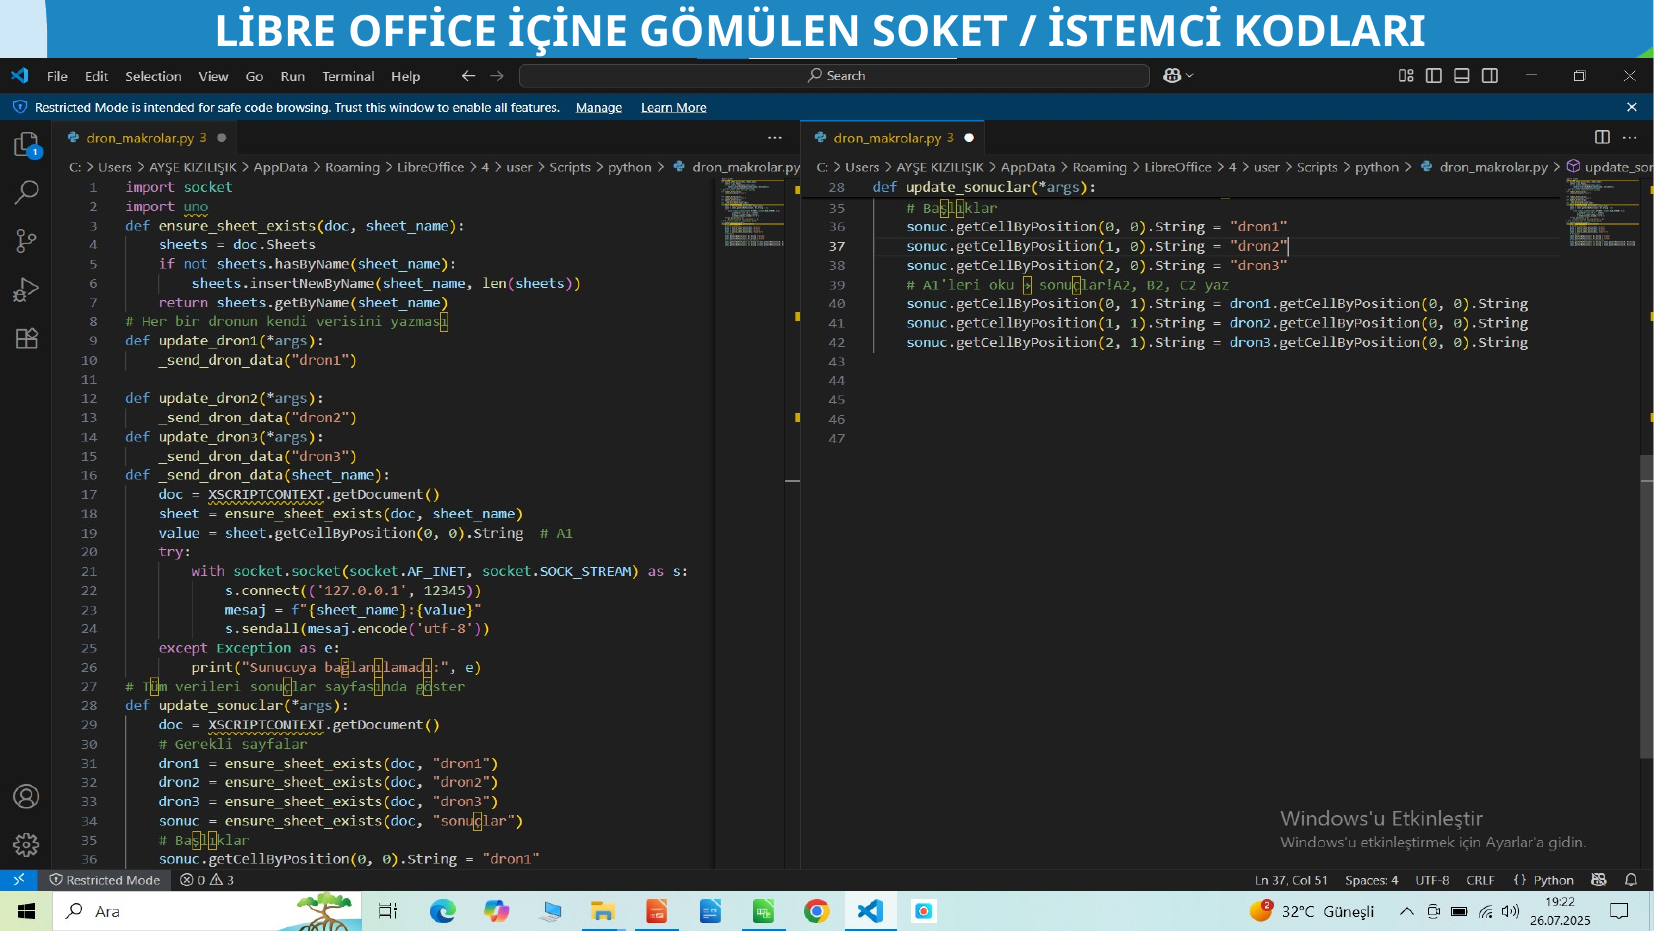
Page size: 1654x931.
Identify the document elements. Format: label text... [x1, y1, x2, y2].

title LİBRE OFFİCE İÇİNE GÖMÜLEN SOKET / İSTEMCİ KODLARI [29, 0, 1625, 58]
picture [0, 47, 1654, 931]
